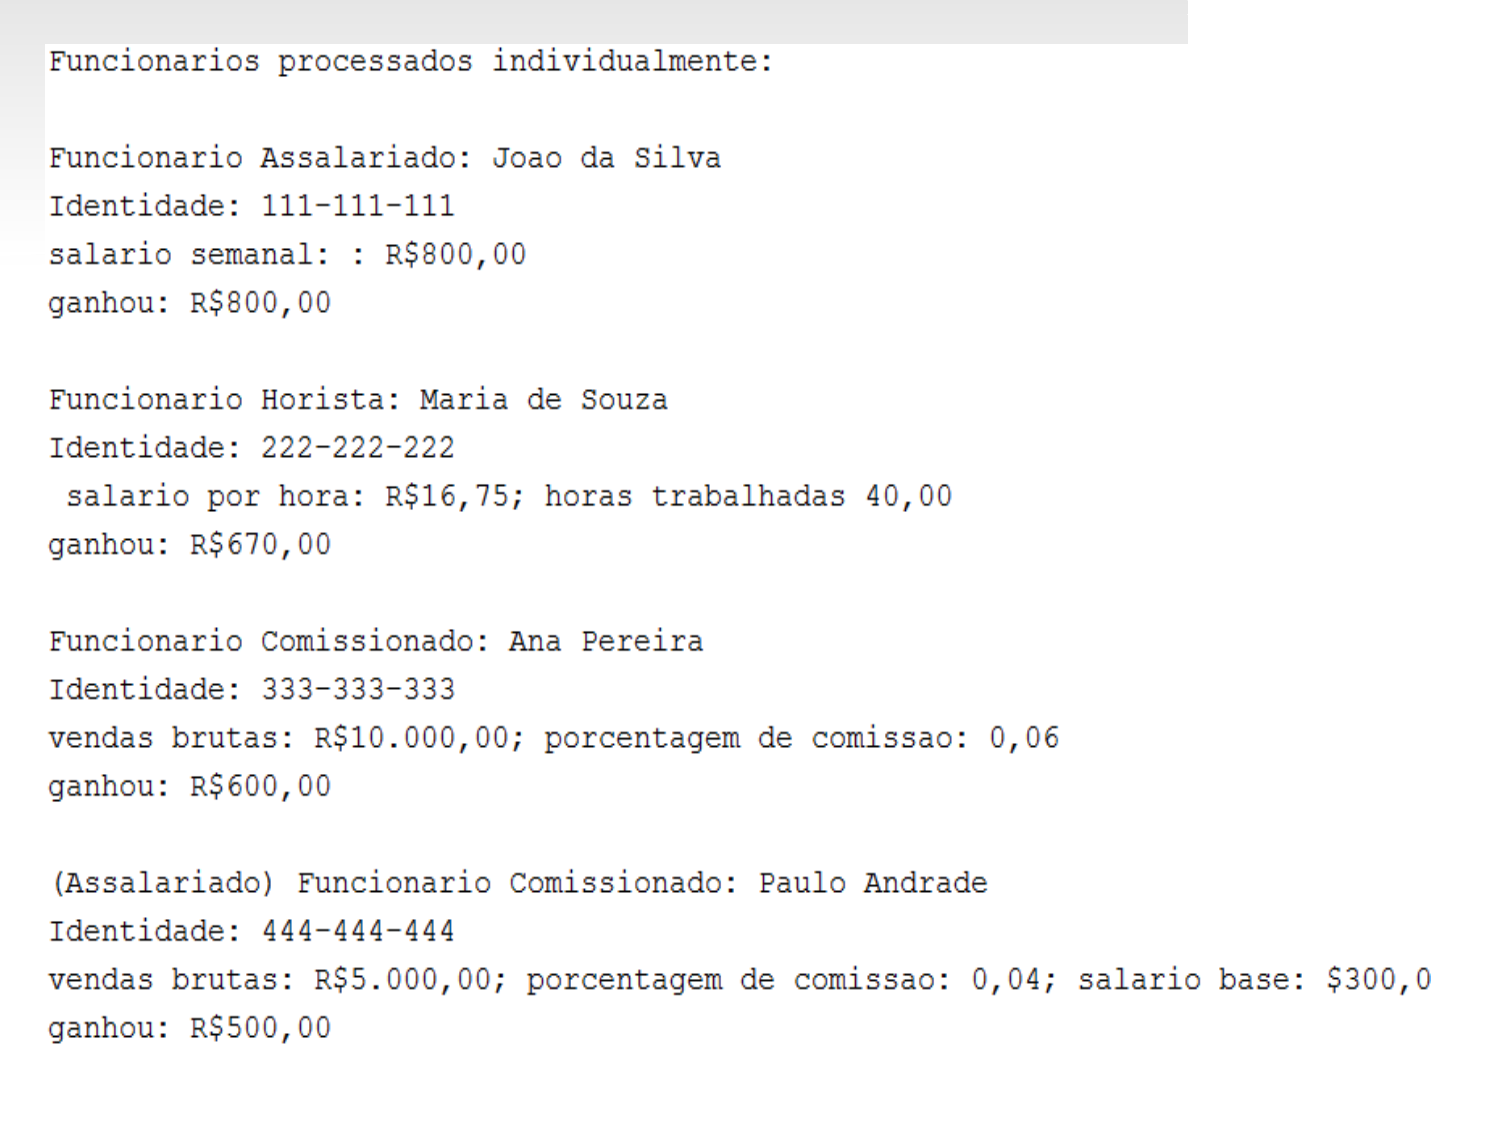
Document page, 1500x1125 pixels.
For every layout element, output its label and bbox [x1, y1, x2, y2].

picture [45, 44, 1431, 1066]
